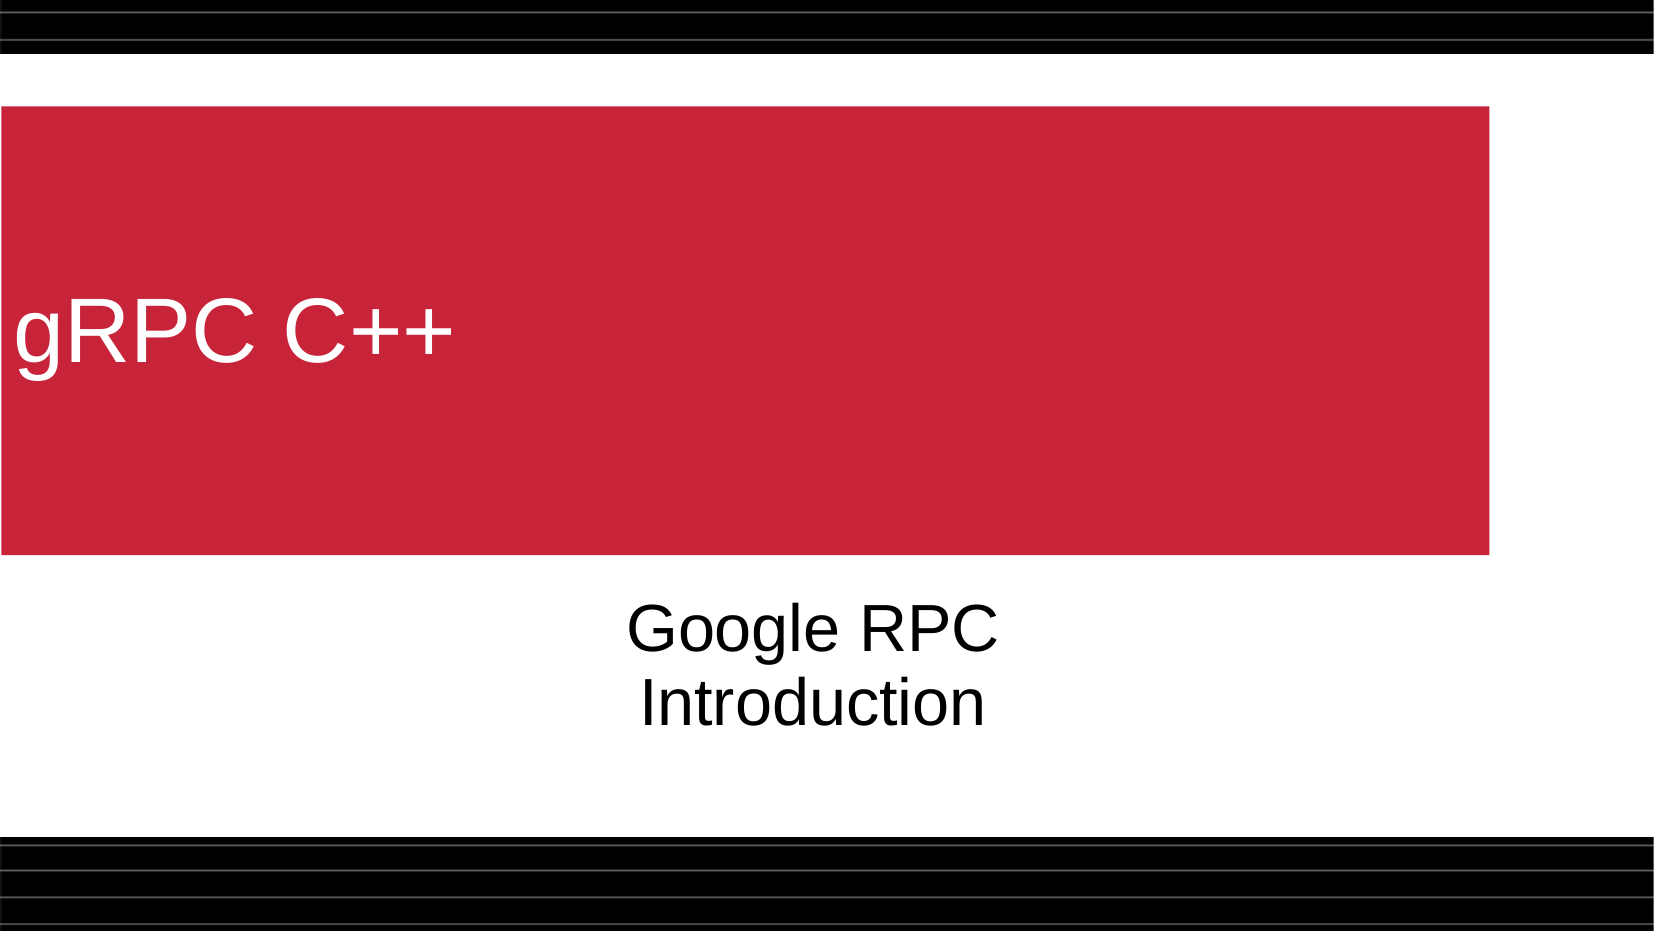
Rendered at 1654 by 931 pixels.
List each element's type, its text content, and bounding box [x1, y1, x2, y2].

picture [0, 0, 1654, 54]
title gRPC C++ [1, 106, 1490, 556]
picture [0, 837, 1654, 931]
subtitle Google RPC Introduction [625, 590, 1489, 804]
